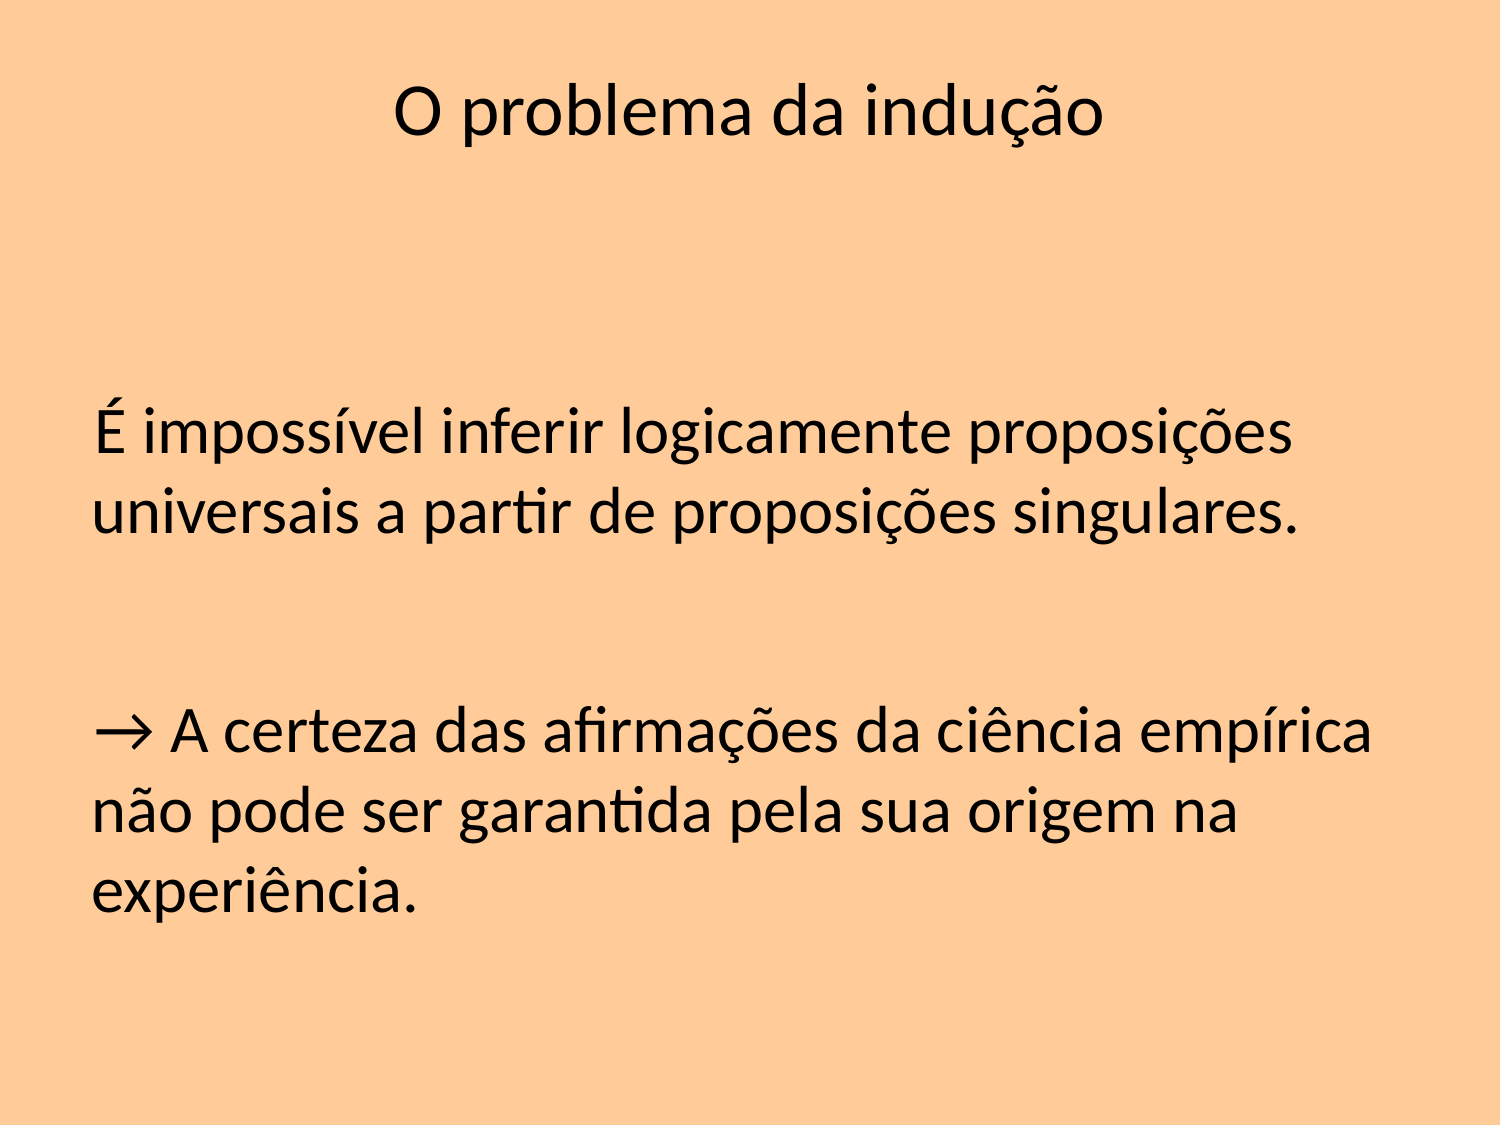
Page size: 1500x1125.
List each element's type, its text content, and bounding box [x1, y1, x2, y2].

title O problema da indução [75, 45, 1425, 233]
list É impossível inferir logicamente proposições universais a partir de proposições singulares. → A certeza das afirmações da ciência empírica não pode ser garantida pela sua origem na experiência. [75, 262, 1425, 1005]
